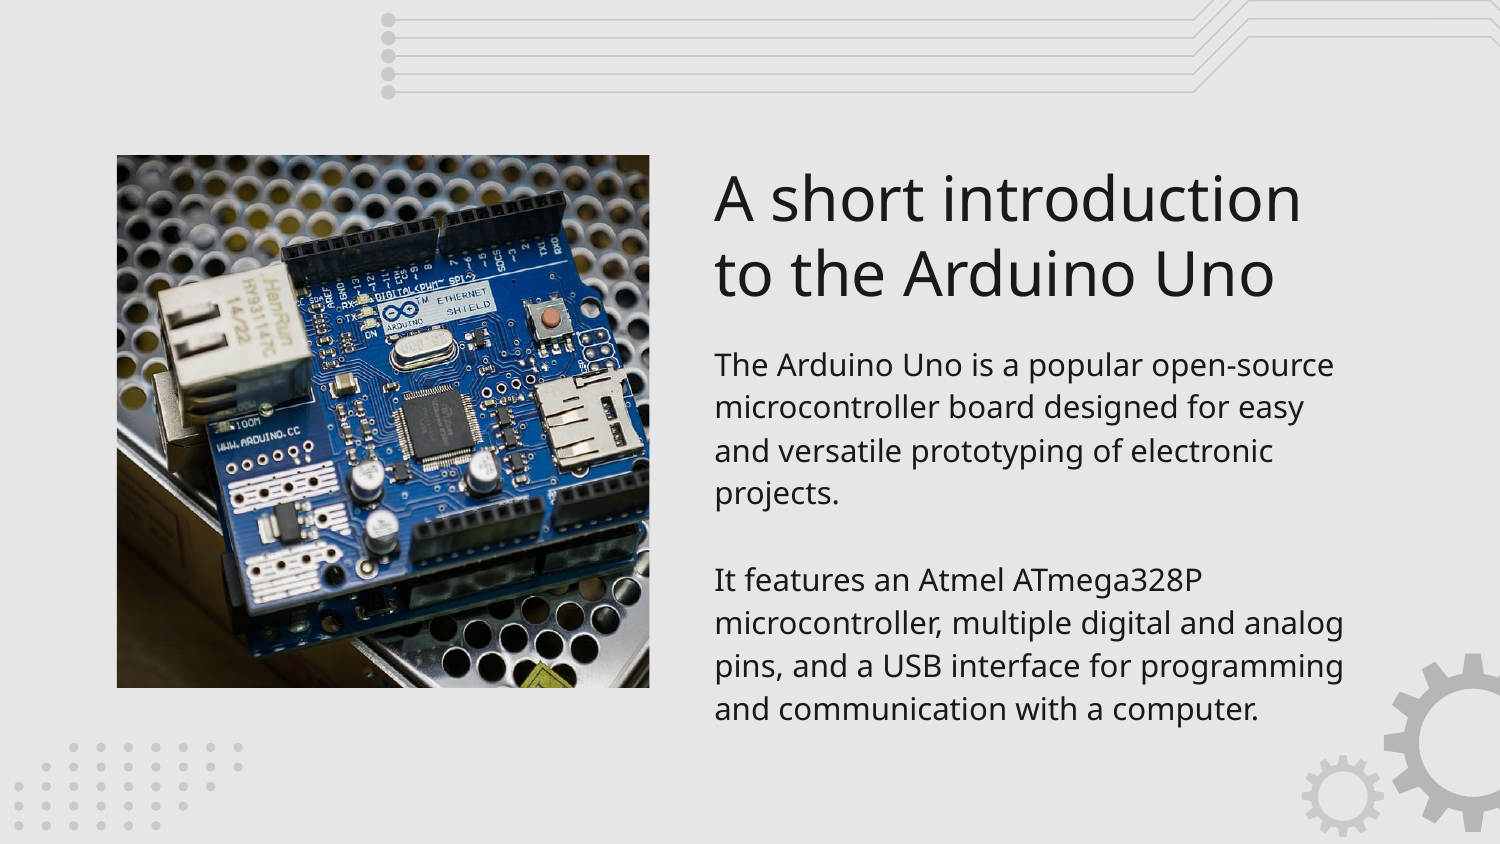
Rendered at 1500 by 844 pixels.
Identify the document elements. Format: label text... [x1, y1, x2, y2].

title A short introduction to the Arduino Uno [699, 155, 1384, 324]
picture [116, 155, 650, 688]
list The Arduino Uno is a popular open-source microcontroller board designed for easy and versatile prototyping of electronic projects. It features an Atmel ATmega328P microcontroller, multiple digital and analog pins, and a USB interface for programming and communication with a computer. [699, 324, 1384, 688]
